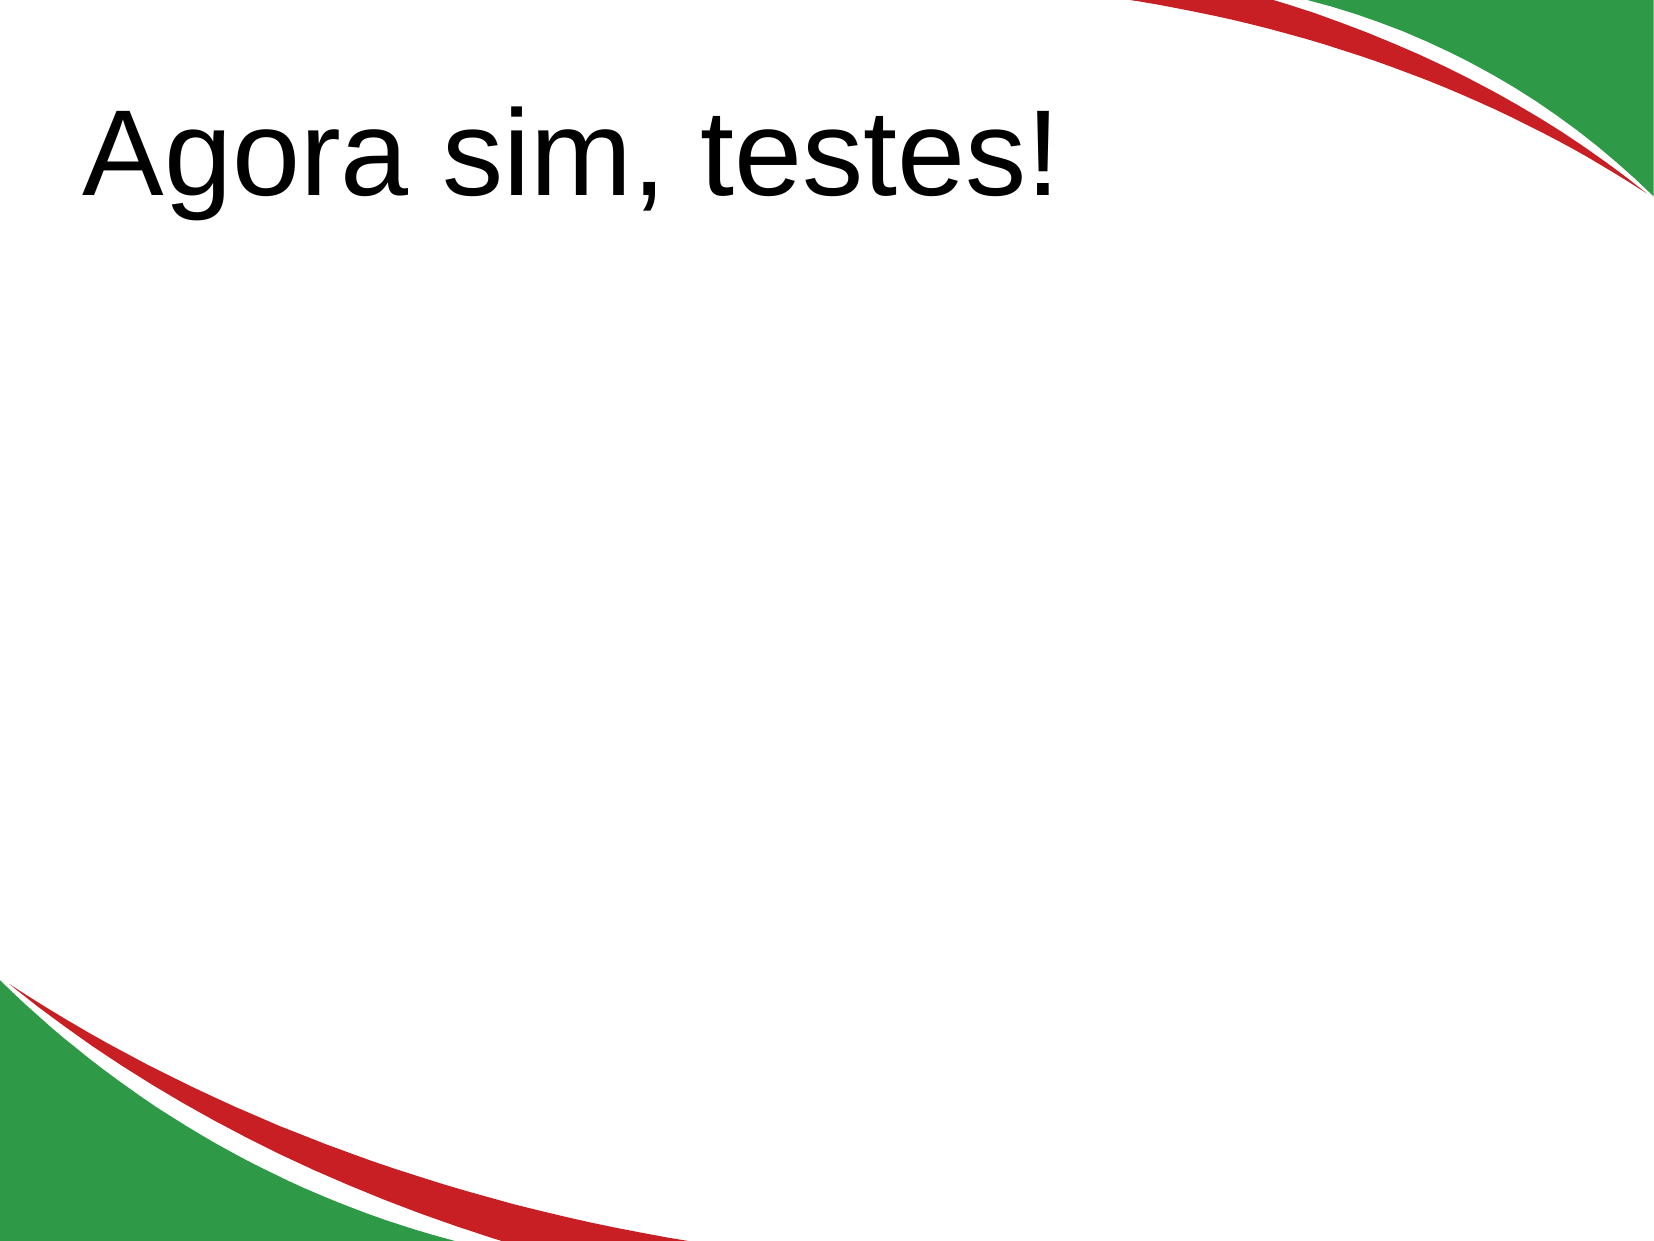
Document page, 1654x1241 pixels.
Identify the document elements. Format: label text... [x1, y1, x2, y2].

title Agora sim, testes! [82, 49, 1571, 257]
